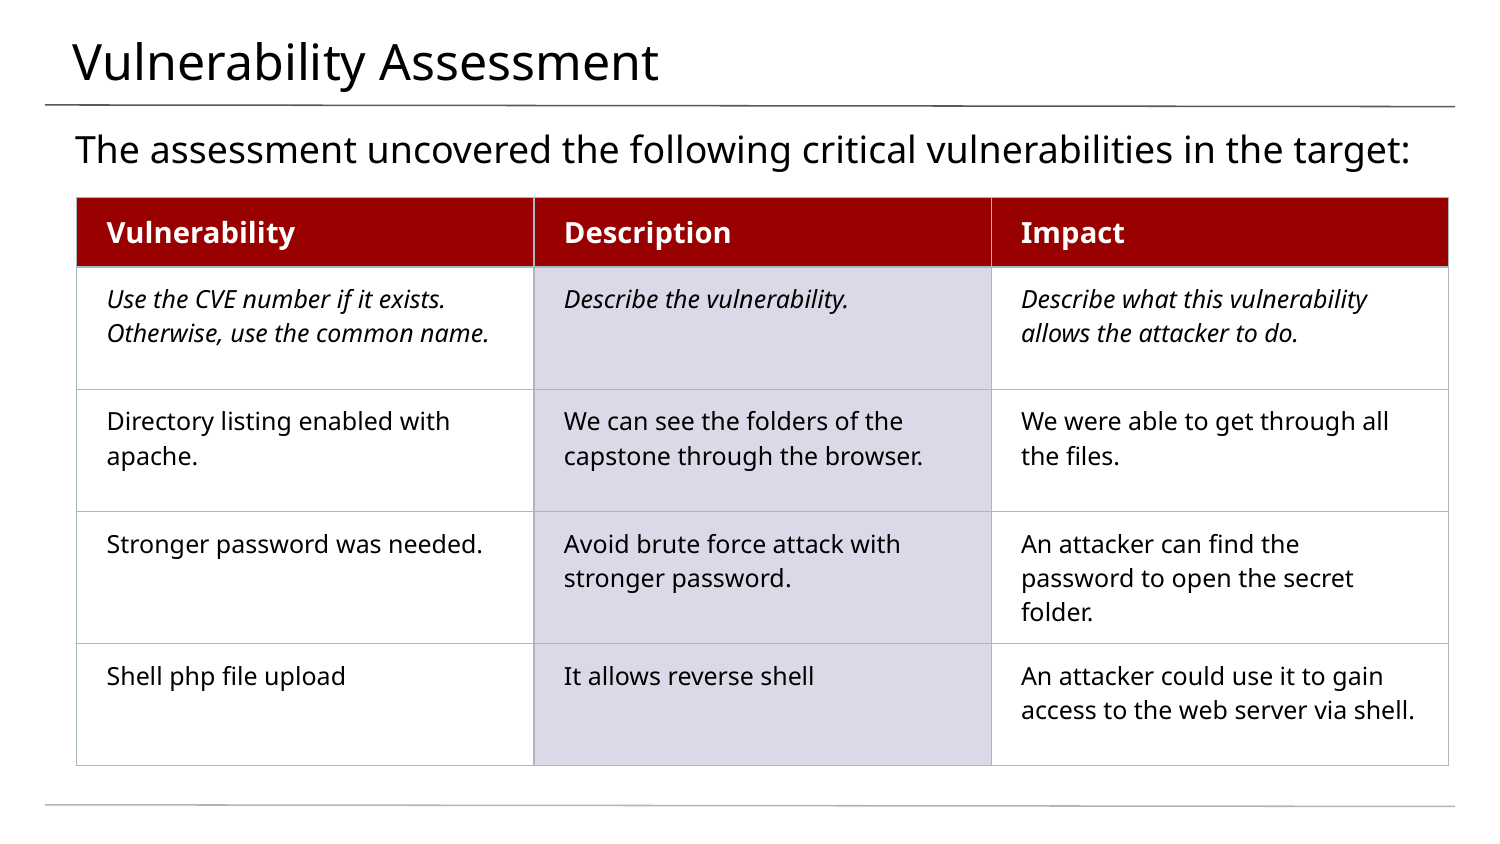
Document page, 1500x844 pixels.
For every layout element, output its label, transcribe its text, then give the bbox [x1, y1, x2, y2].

table_cell Avoid brute force attack with stronger password. [535, 512, 991, 643]
table_cell We can see the folders of the capstone through the browser. [535, 390, 991, 511]
table_cell We were able to get through all the files. [992, 390, 1448, 511]
table_cell An attacker could use it to gain access to the web server via shell. [992, 644, 1448, 765]
table_cell Describe what this vulnerability allows the attacker to do. [992, 268, 1448, 389]
subtitle The assessment uncovered the following critical vulnerabilities in the target: [0, 110, 1500, 171]
table_cell Directory listing enabled with apache. [77, 390, 533, 511]
table_cell Shell php file upload [77, 644, 533, 765]
table_header Impact [992, 198, 1448, 266]
table_cell An attacker can find the password to open the secret folder. [992, 512, 1448, 643]
table_cell It allows reverse shell [535, 644, 991, 765]
table_cell Use the CVE number if it exists. Otherwise, use the common name. [77, 268, 533, 389]
table_cell Stronger password was needed. [77, 512, 533, 643]
table_header Vulnerability [77, 198, 533, 266]
table_header Description [535, 198, 991, 266]
table_cell Describe the vulnerability. [535, 268, 991, 389]
title Vulnerability Assessment [0, 0, 1500, 88]
